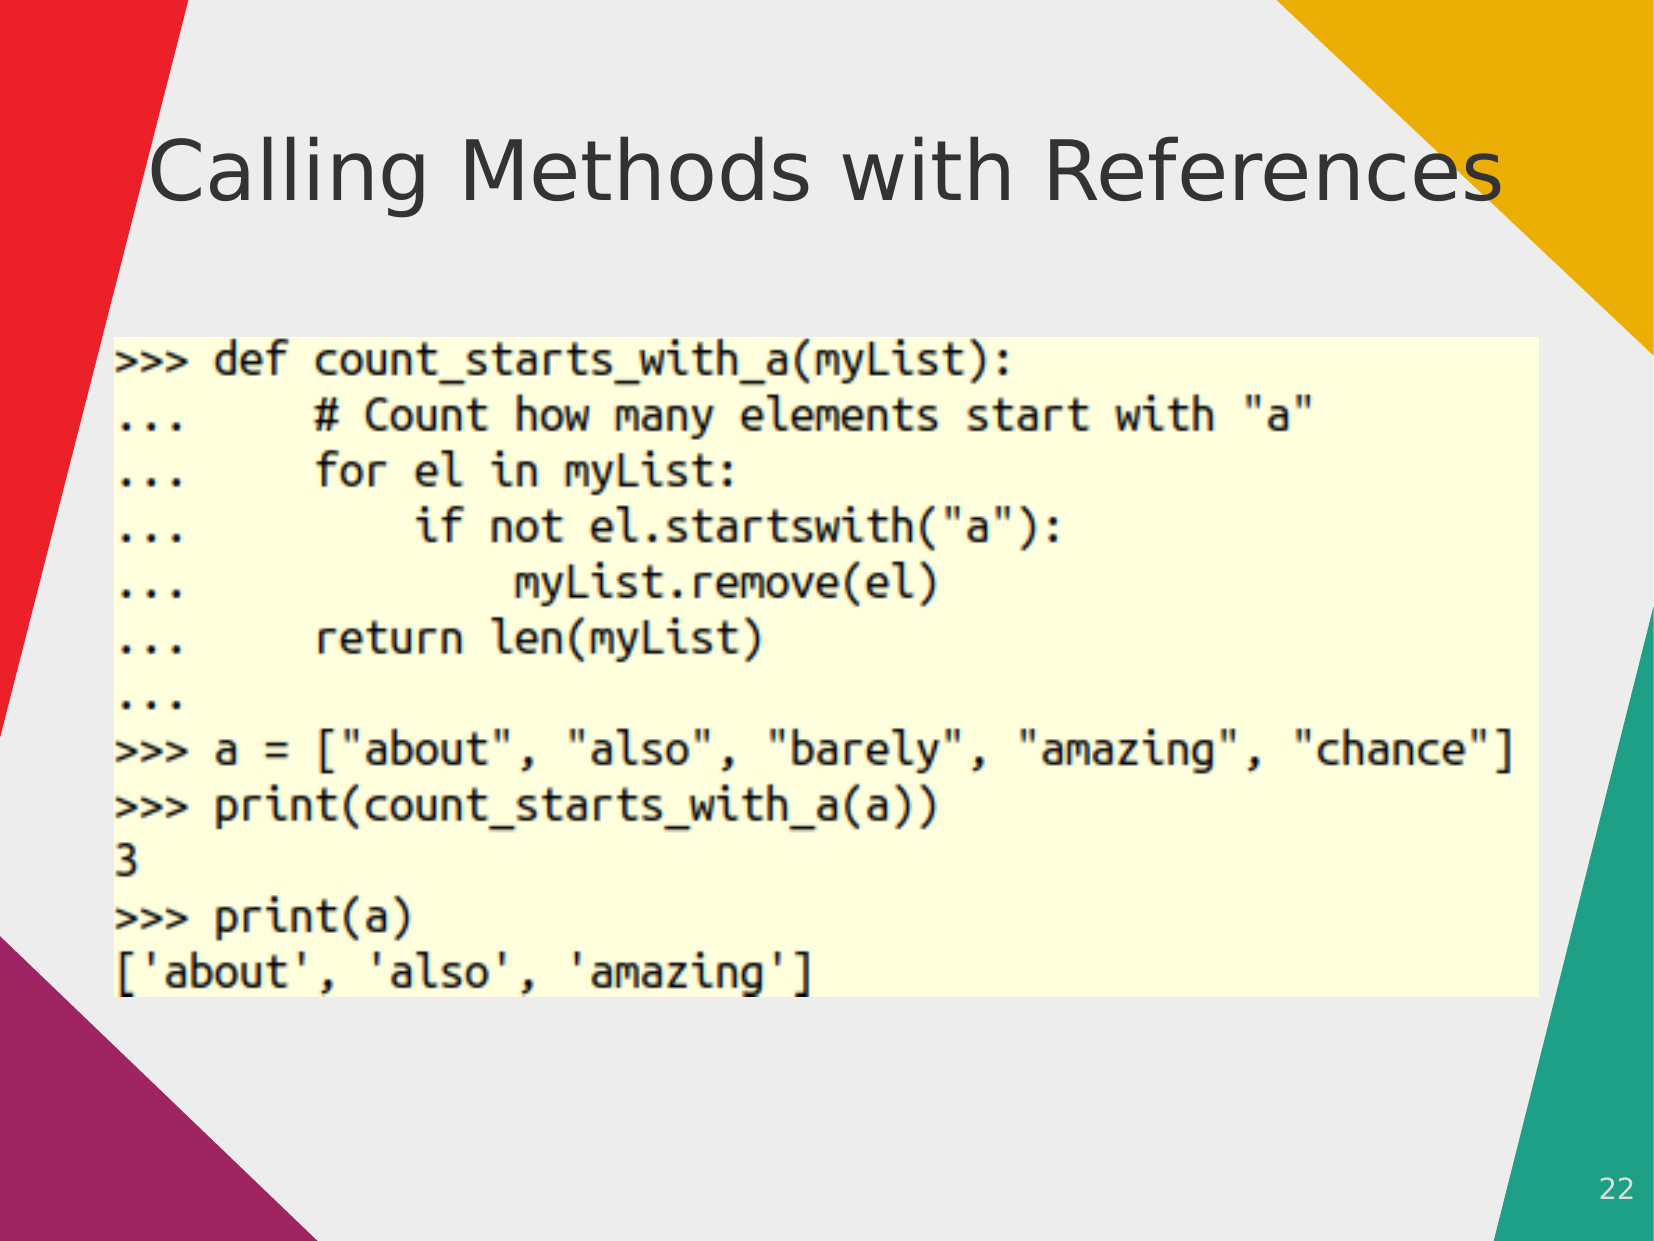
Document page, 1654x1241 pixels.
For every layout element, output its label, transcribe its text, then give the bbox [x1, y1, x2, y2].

picture [114, 337, 1539, 997]
title Calling Methods with References [114, 73, 1539, 271]
